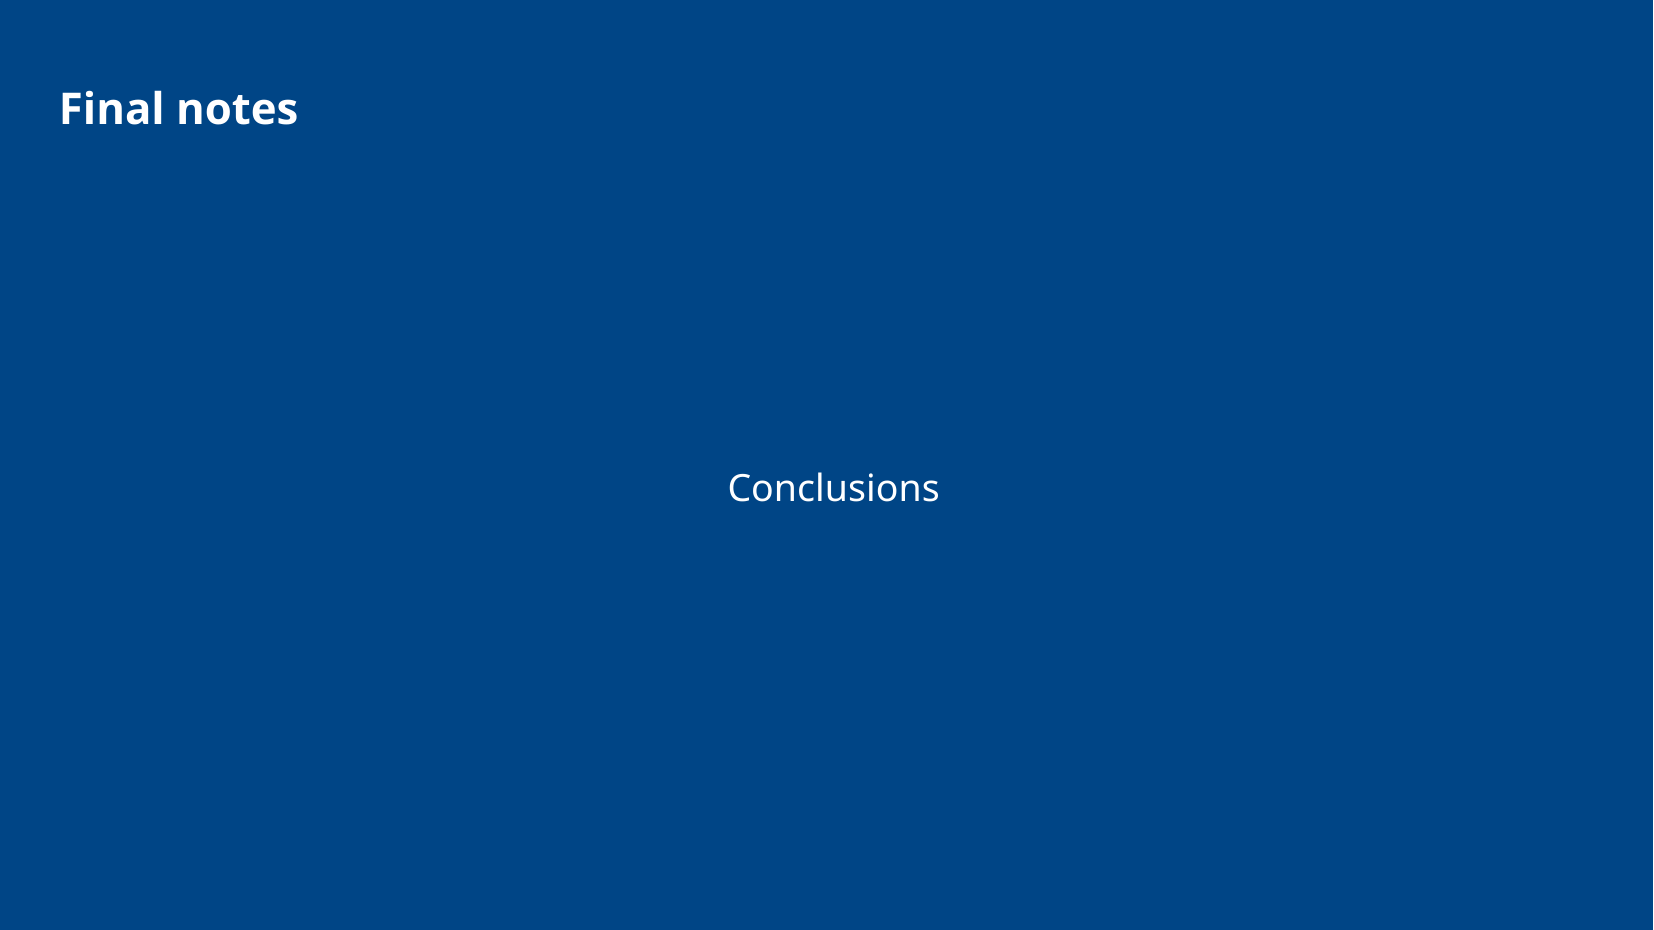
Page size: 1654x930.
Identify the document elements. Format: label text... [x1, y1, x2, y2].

subtitle Conclusions [345, 217, 1313, 757]
title Final notes [58, 26, 1594, 138]
